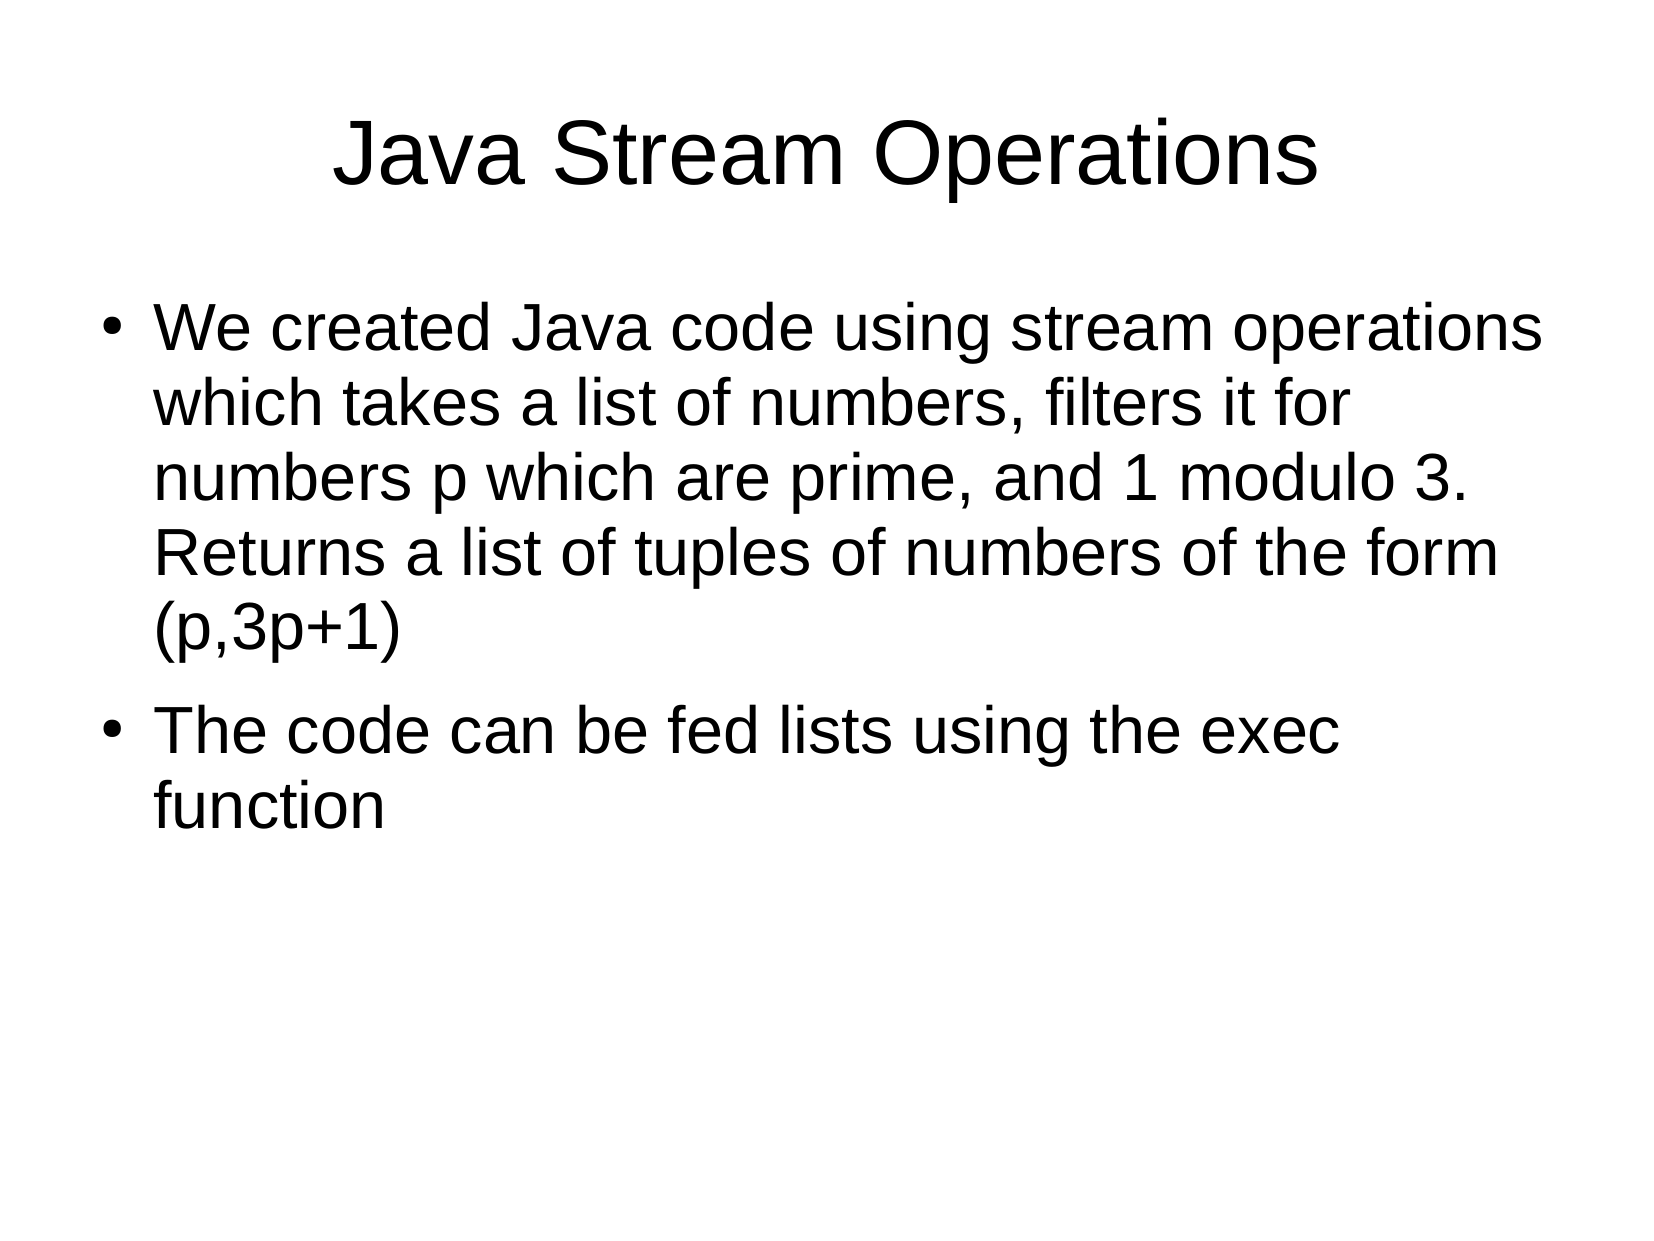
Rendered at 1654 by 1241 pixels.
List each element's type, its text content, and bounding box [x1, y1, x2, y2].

list We created Java code using stream operations which takes a list of numbers, filters it for numbers p which are prime, and 1 modulo 3. Returns a list of tuples of numbers of the form (p,3p+1) The code can be fed lists using the exec function [82, 290, 1571, 1010]
title Java Stream Operations [82, 49, 1571, 257]
